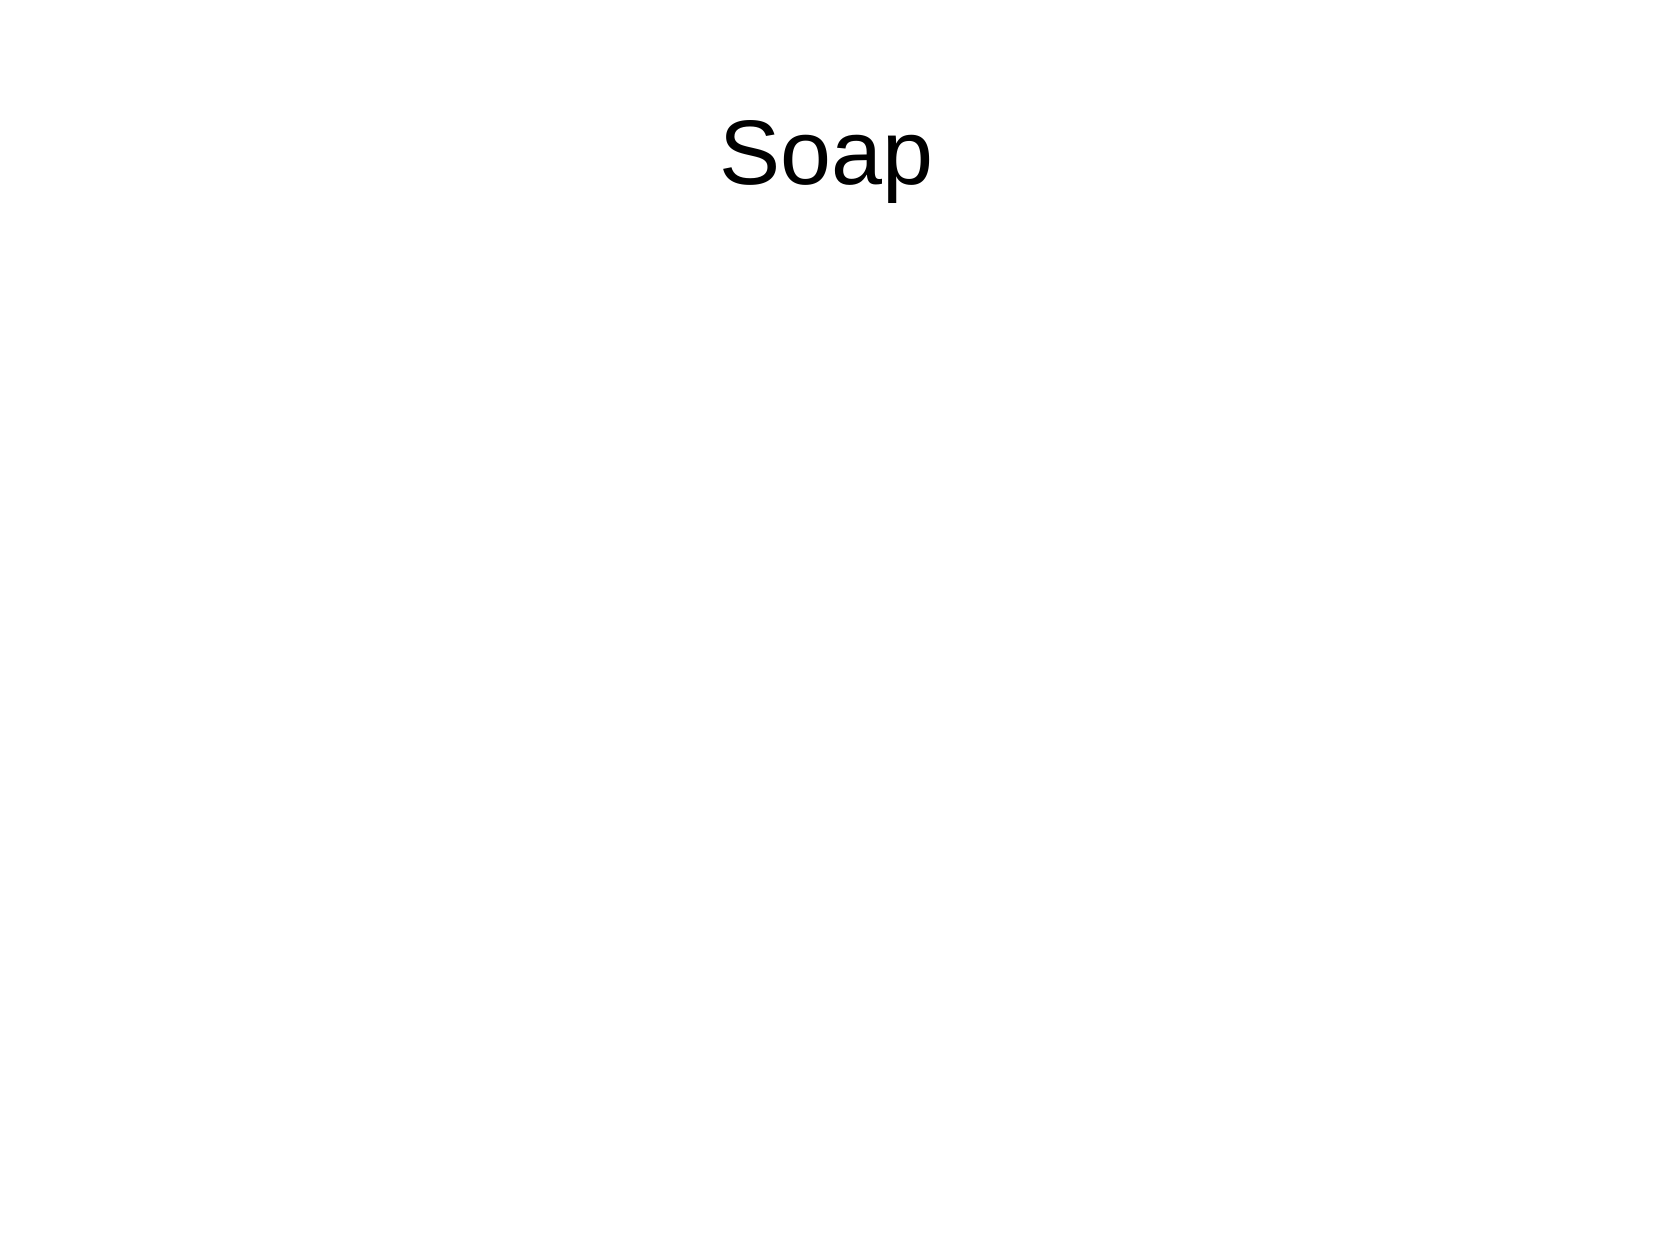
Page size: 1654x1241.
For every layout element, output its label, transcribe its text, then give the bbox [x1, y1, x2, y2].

title Soap [82, 49, 1571, 257]
